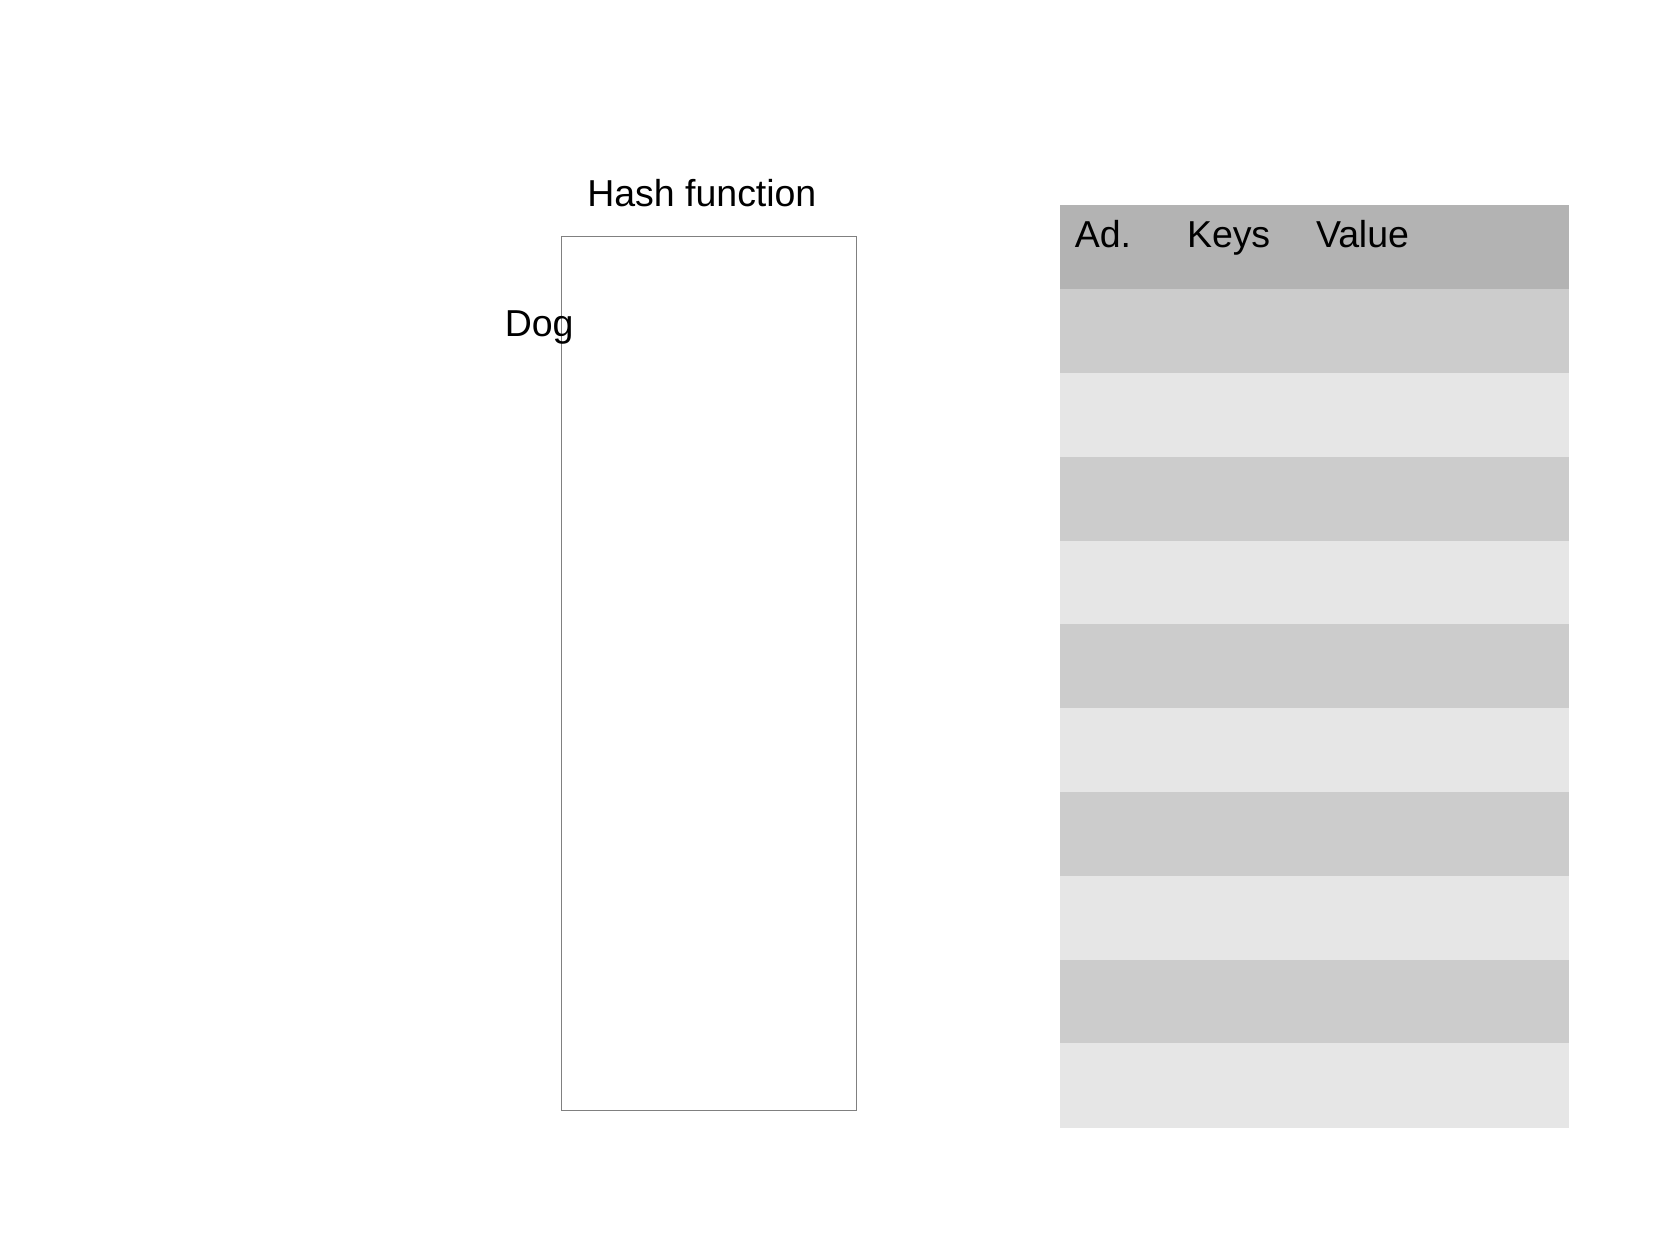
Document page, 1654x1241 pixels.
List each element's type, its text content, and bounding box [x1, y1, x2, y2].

table_cell [1060, 708, 1172, 792]
table_cell [1301, 373, 1569, 457]
table_cell [1172, 373, 1301, 457]
table_cell [1060, 289, 1172, 373]
table_cell [1172, 541, 1301, 624]
text_box [561, 236, 857, 1111]
table_cell [1301, 960, 1569, 1043]
table_cell [1172, 1043, 1301, 1128]
table_header Value [1301, 205, 1569, 289]
table_cell [1060, 373, 1172, 457]
table_cell [1172, 457, 1301, 541]
table_cell [1301, 289, 1569, 373]
table_cell [1060, 541, 1172, 624]
table_cell [1301, 457, 1569, 541]
table_cell [1301, 708, 1569, 792]
table_cell [1301, 792, 1569, 876]
table_cell [1172, 708, 1301, 792]
table_cell [1172, 876, 1301, 960]
table_cell [1172, 960, 1301, 1043]
table_cell [1060, 457, 1172, 541]
table_cell [1060, 624, 1172, 708]
table_cell [1060, 960, 1172, 1043]
table_cell [1060, 792, 1172, 876]
table_header Keys [1172, 205, 1301, 289]
table_cell [1301, 876, 1569, 960]
table_cell [1060, 1043, 1172, 1128]
table_header Ad. [1060, 205, 1172, 289]
table_cell [1172, 792, 1301, 876]
table_cell [1172, 289, 1301, 373]
table_cell [1301, 1043, 1569, 1128]
table_cell [1301, 624, 1569, 708]
table_cell [1301, 541, 1569, 624]
text_box Dog [490, 295, 621, 395]
table_cell [1060, 876, 1172, 960]
table_cell [1172, 624, 1301, 708]
text_box Hash function [572, 165, 845, 223]
